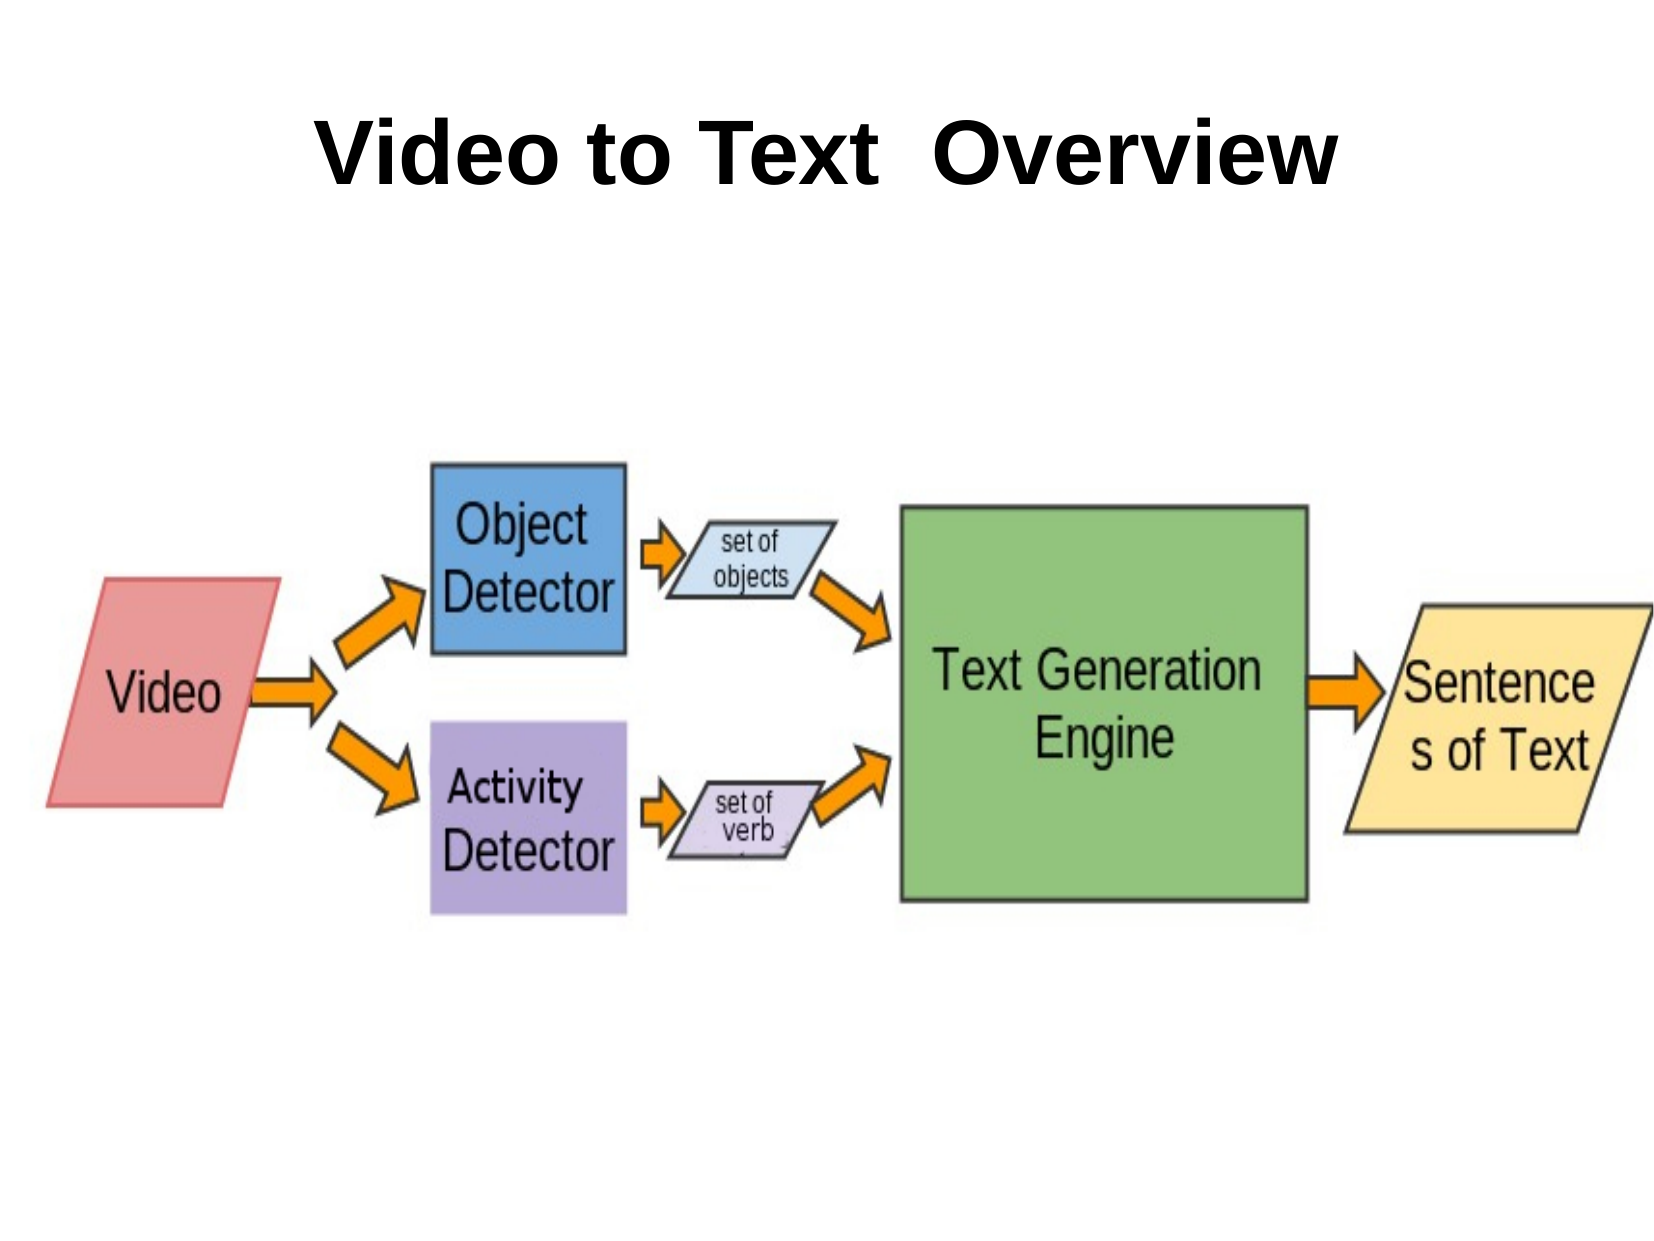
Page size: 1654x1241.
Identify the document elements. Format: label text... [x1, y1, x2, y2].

picture [0, 329, 1654, 962]
title Video to Text Overview [82, 49, 1571, 257]
